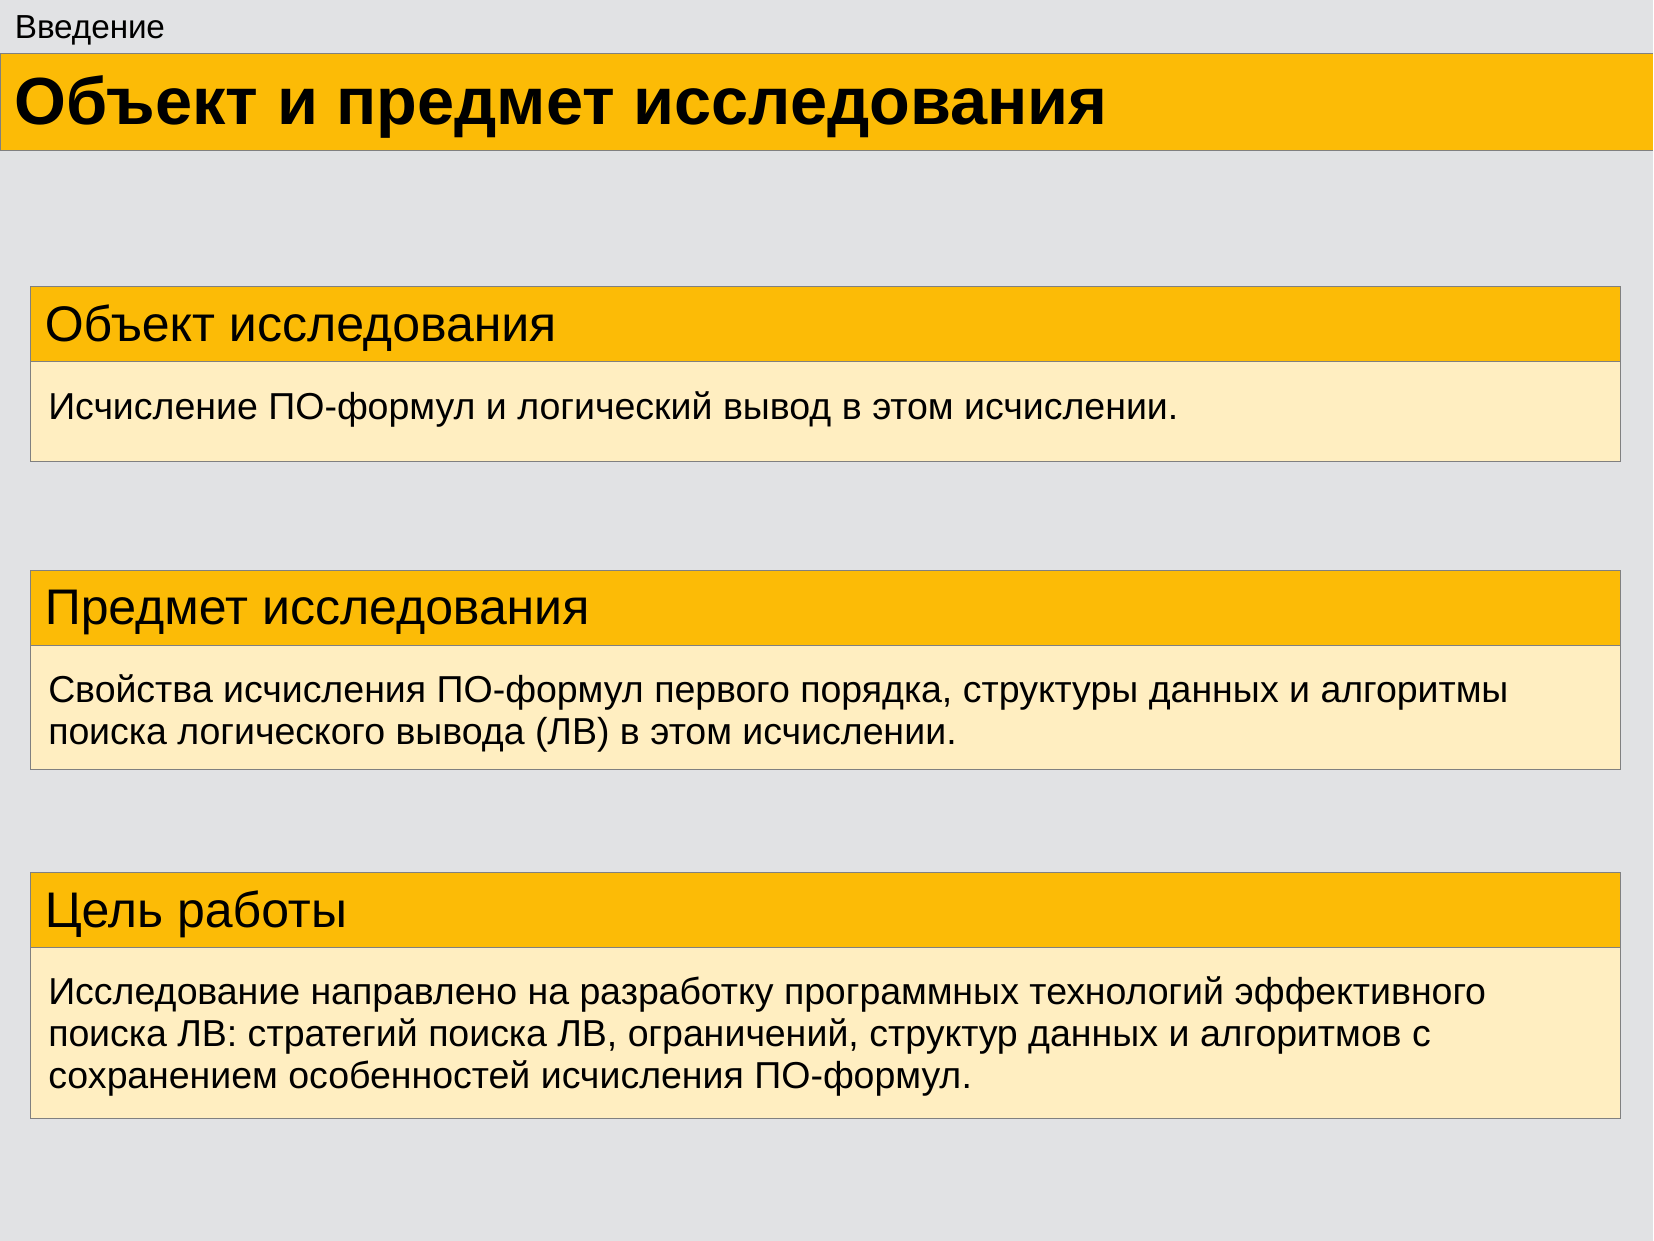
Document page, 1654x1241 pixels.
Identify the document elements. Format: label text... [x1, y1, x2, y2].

text_box Исчисление ПО-формул и логический вывод в этом исчислении. [33, 377, 1591, 440]
text_box [30, 646, 1621, 770]
text_box Свойства исчисления ПО-формул первого порядка, структуры данных и алгоритмы поиска логического вывода (ЛВ) в этом исчислении. [33, 661, 1606, 770]
text_box Цель работы [30, 872, 1621, 948]
text_box Объект исследования [30, 286, 1621, 362]
text_box Объект и предмет исследования [0, 53, 1653, 151]
text_box [30, 362, 1621, 462]
text_box [30, 948, 1621, 1119]
text_box Исследование направлено на разработку программных технологий эффективного поиска ЛВ: стратегий поиска ЛВ, ограничений, структур данных и алгоритмов с сохранением особенностей исчисления ПО-формул. [33, 963, 1606, 1119]
text_box Предмет исследования [30, 570, 1621, 646]
text_box Введение [0, 1, 157, 58]
